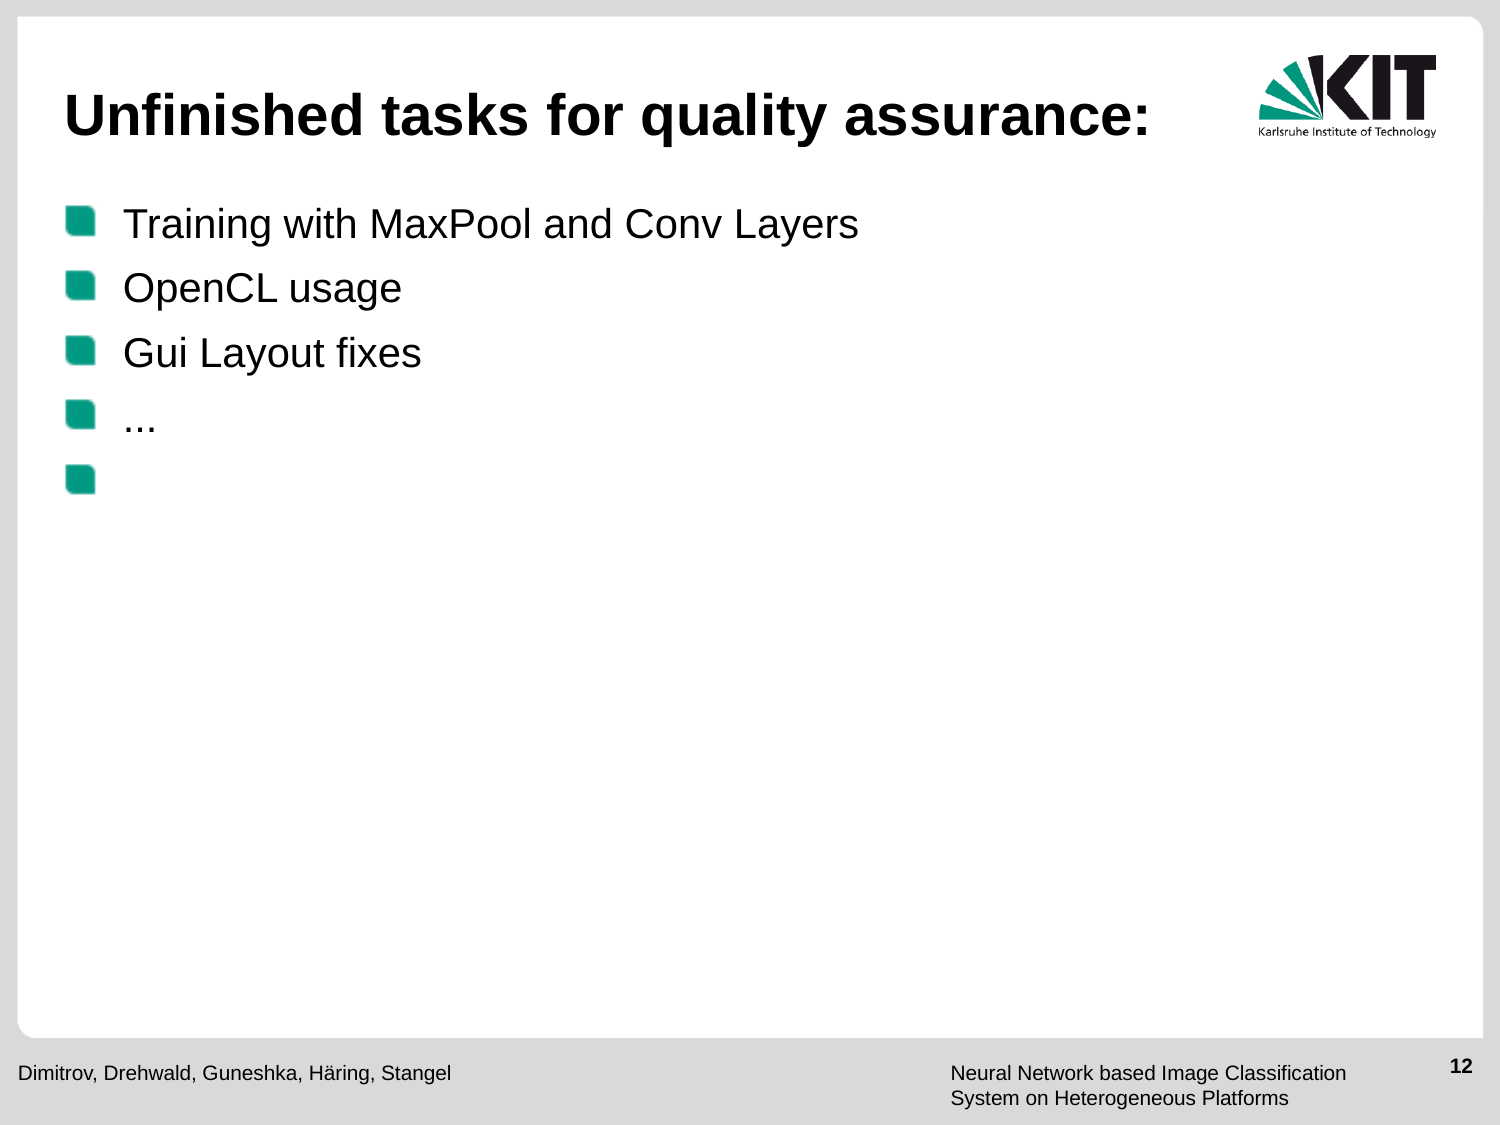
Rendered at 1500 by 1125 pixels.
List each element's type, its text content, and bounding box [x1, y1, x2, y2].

list Training with MaxPool and Conv Layers OpenCL usage Gui Layout fixes ... [64, 196, 1436, 1000]
slide_number Neural Network based Image Classification System on Heterogeneous Platforms [950, 1059, 1381, 1120]
footer Dimitrov, Drehwald, Guneshka, Häring, Stangel [18, 1059, 934, 1119]
title Unfinished tasks for quality assurance: [64, 54, 1198, 147]
slide_number <number> [1421, 1053, 1473, 1113]
picture [0, 0, 1500, 1125]
